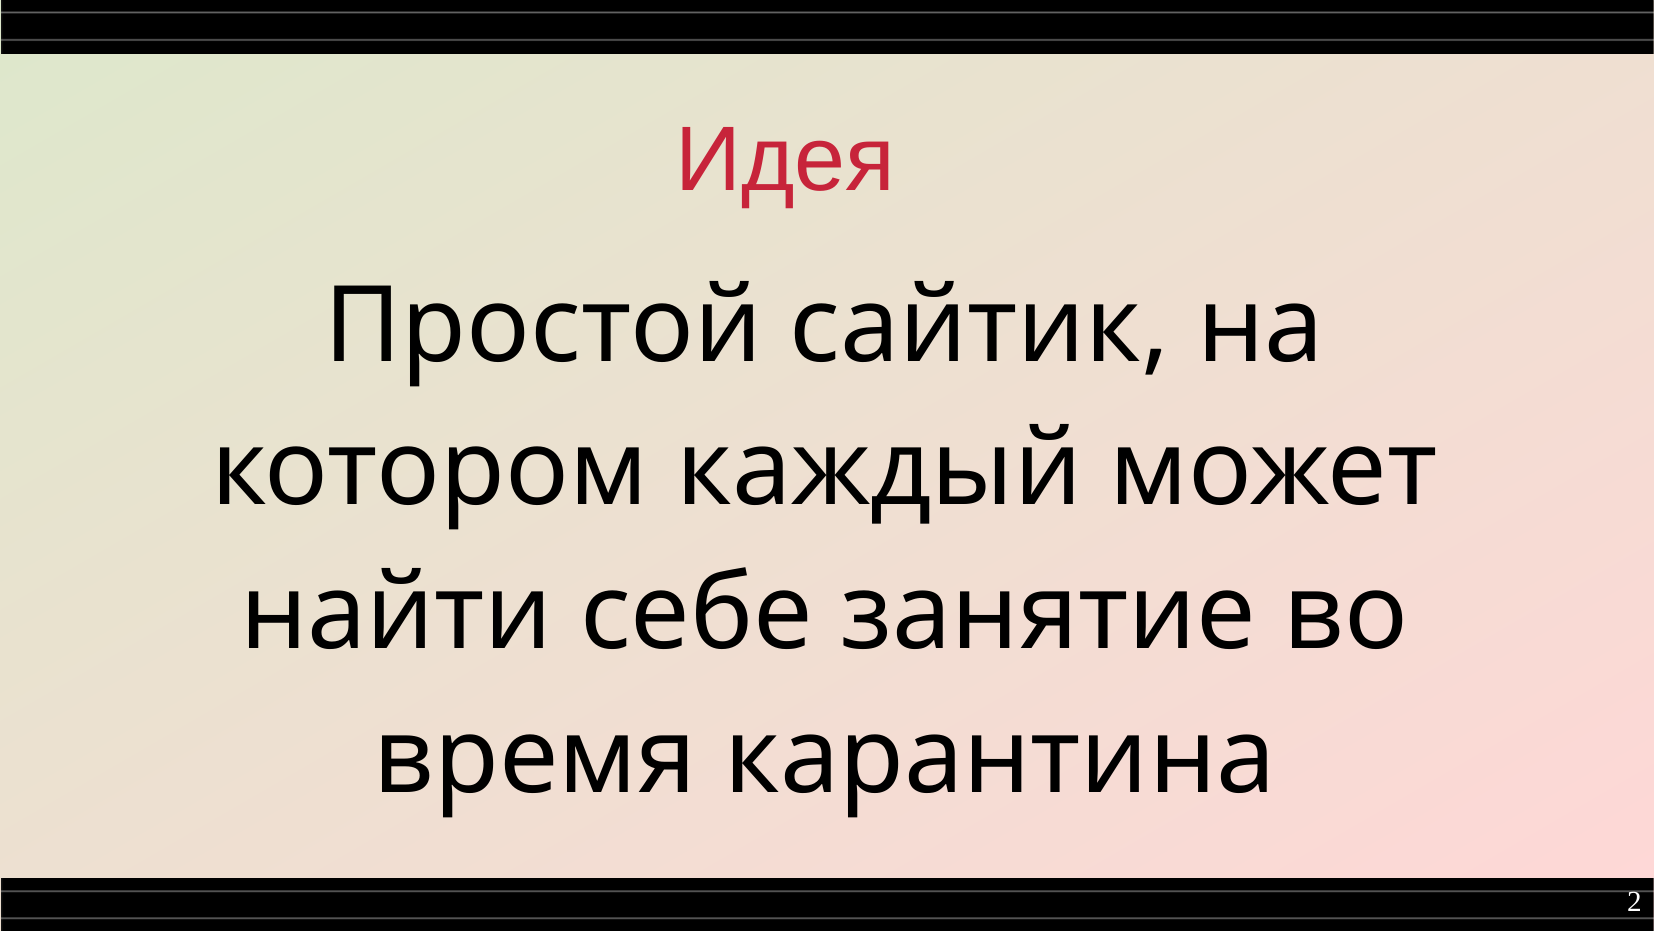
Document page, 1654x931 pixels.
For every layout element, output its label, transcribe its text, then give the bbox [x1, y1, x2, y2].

list Простой сайтик, на котором каждый может найти себе занятие во время карантина [47, 248, 1536, 827]
title Идея [484, 80, 1087, 237]
picture [1, 0, 1654, 54]
picture [1, 878, 1654, 931]
